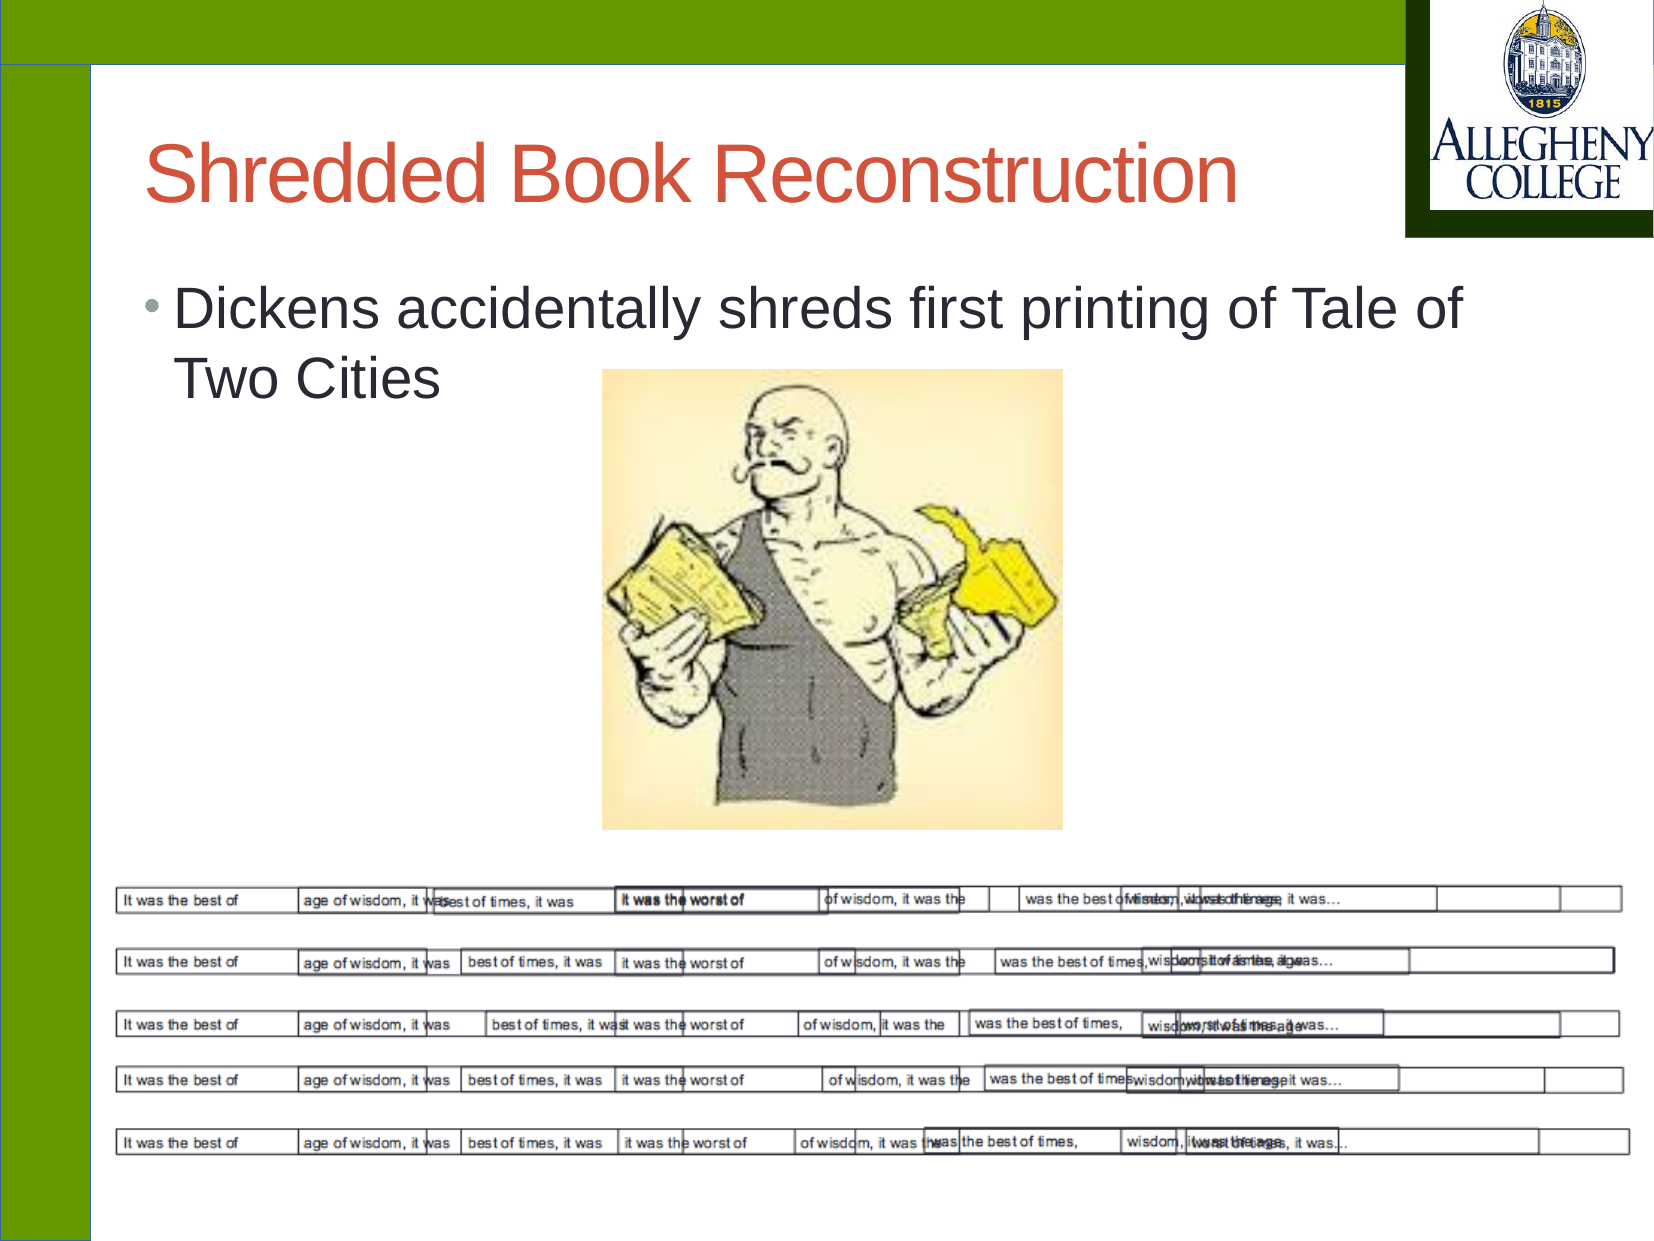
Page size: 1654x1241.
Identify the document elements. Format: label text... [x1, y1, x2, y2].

picture [602, 369, 1063, 830]
text_box [0, 0, 1430, 1241]
text_box [1479, 210, 1654, 238]
picture [104, 877, 1638, 1166]
picture [1430, 0, 1654, 210]
title Shredded Book Reconstruction [128, 87, 1479, 251]
list Dickens accidentally shreds first printing of Tale of Two Cities [128, 262, 1576, 556]
